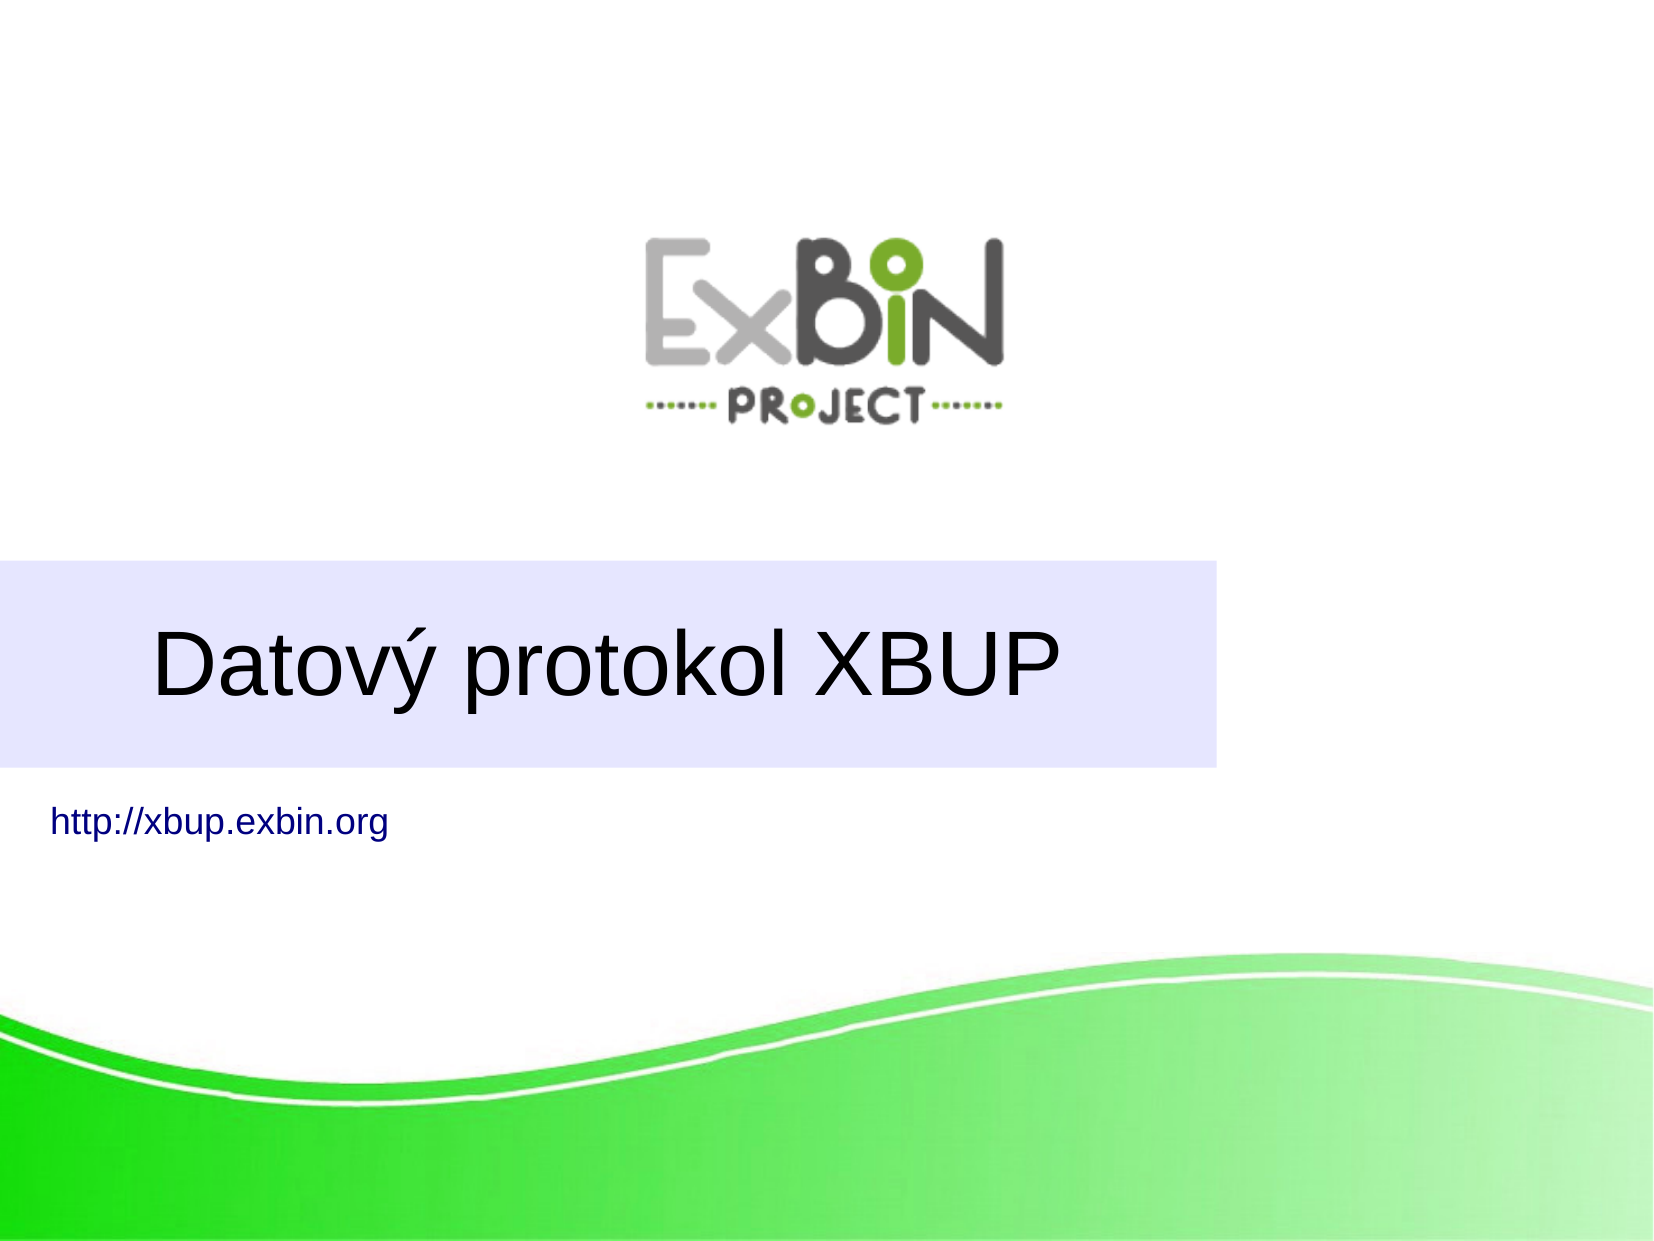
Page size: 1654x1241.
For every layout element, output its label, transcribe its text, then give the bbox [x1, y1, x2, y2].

picture [0, 952, 1654, 1241]
text_box http://xbup.exbin.org [35, 793, 405, 851]
picture [637, 229, 1016, 438]
title Datový protokol XBUP [0, 560, 1217, 768]
